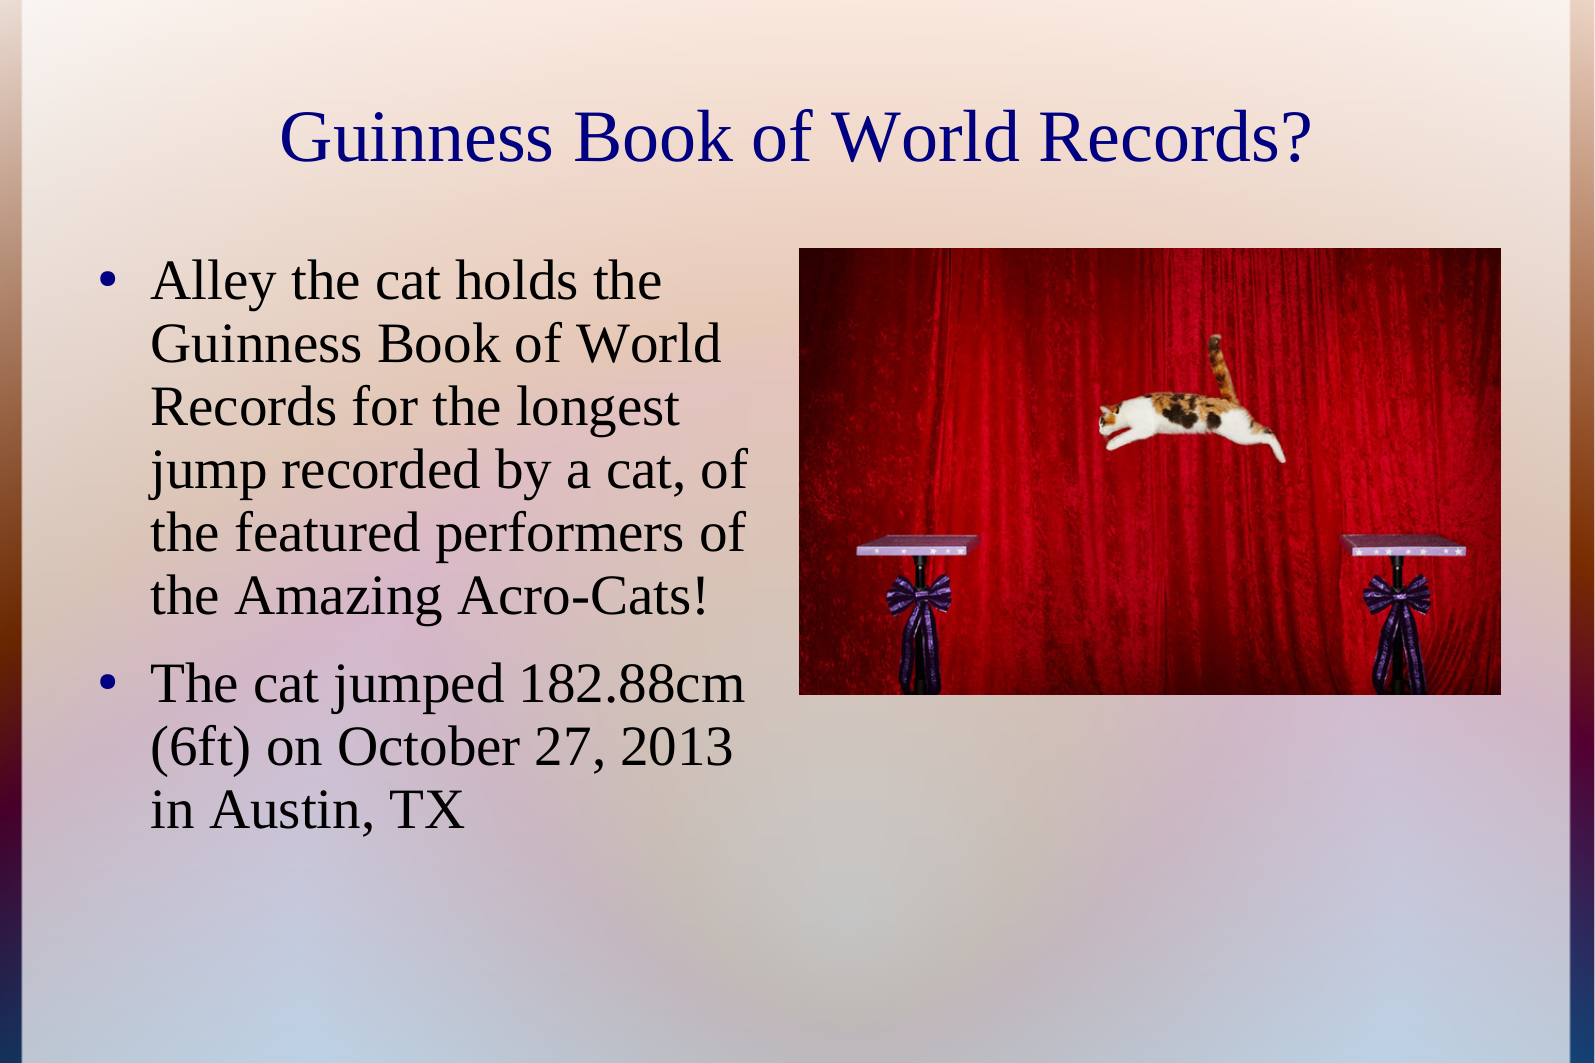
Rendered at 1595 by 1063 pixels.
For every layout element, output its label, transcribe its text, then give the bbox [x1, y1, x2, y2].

list Alley the cat holds the Guinness Book of World Records for the longest jump recorded by a cat, of the featured performers of the Amazing Acro-Cats! The cat jumped 182.88cm (6ft) on October 27, 2013 in Austin, TX [79, 248, 780, 886]
picture [0, 0, 1595, 1063]
title Guinness Book of World Records? [79, 47, 1515, 225]
